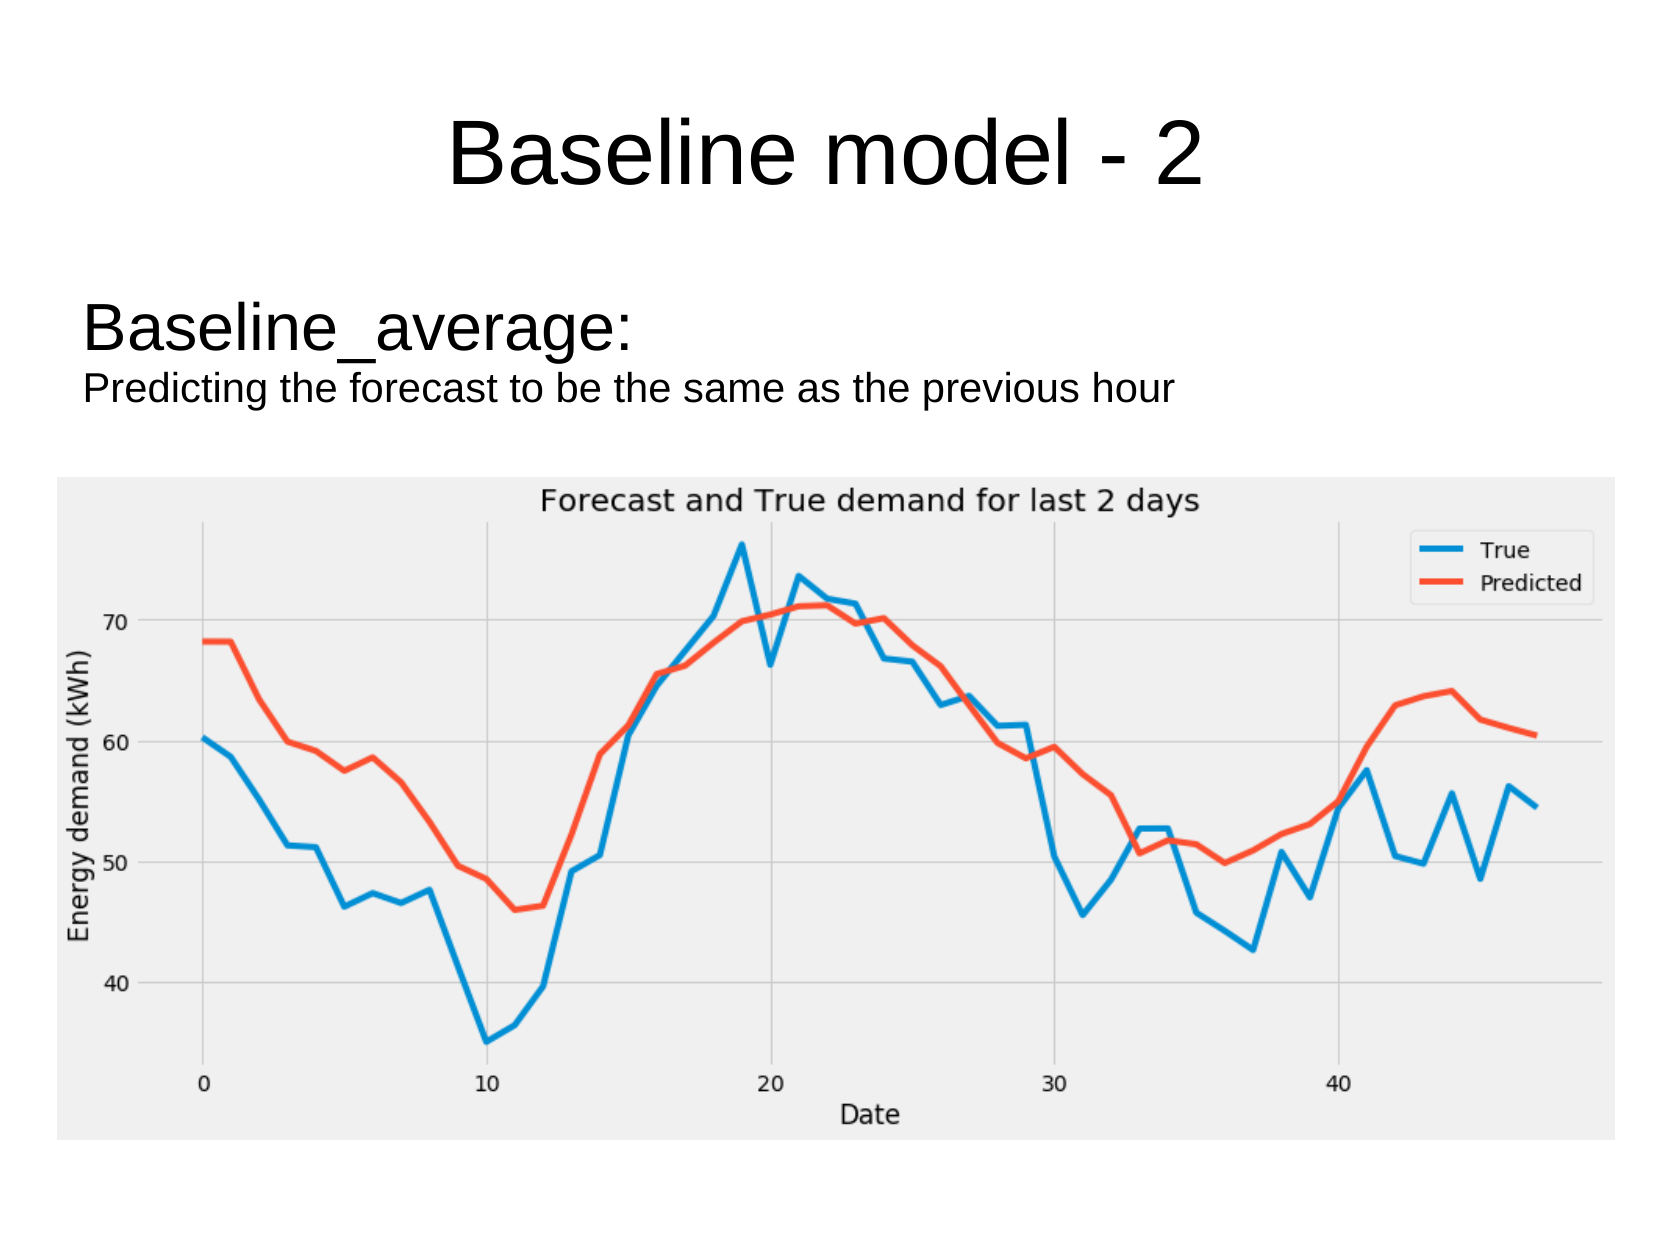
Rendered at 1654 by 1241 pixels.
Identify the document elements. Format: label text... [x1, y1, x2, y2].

title Baseline model - 2 [82, 49, 1571, 257]
subtitle Baseline_average: Predicting the forecast to be the same as the previous hour [82, 290, 1571, 477]
picture [57, 477, 1615, 1140]
